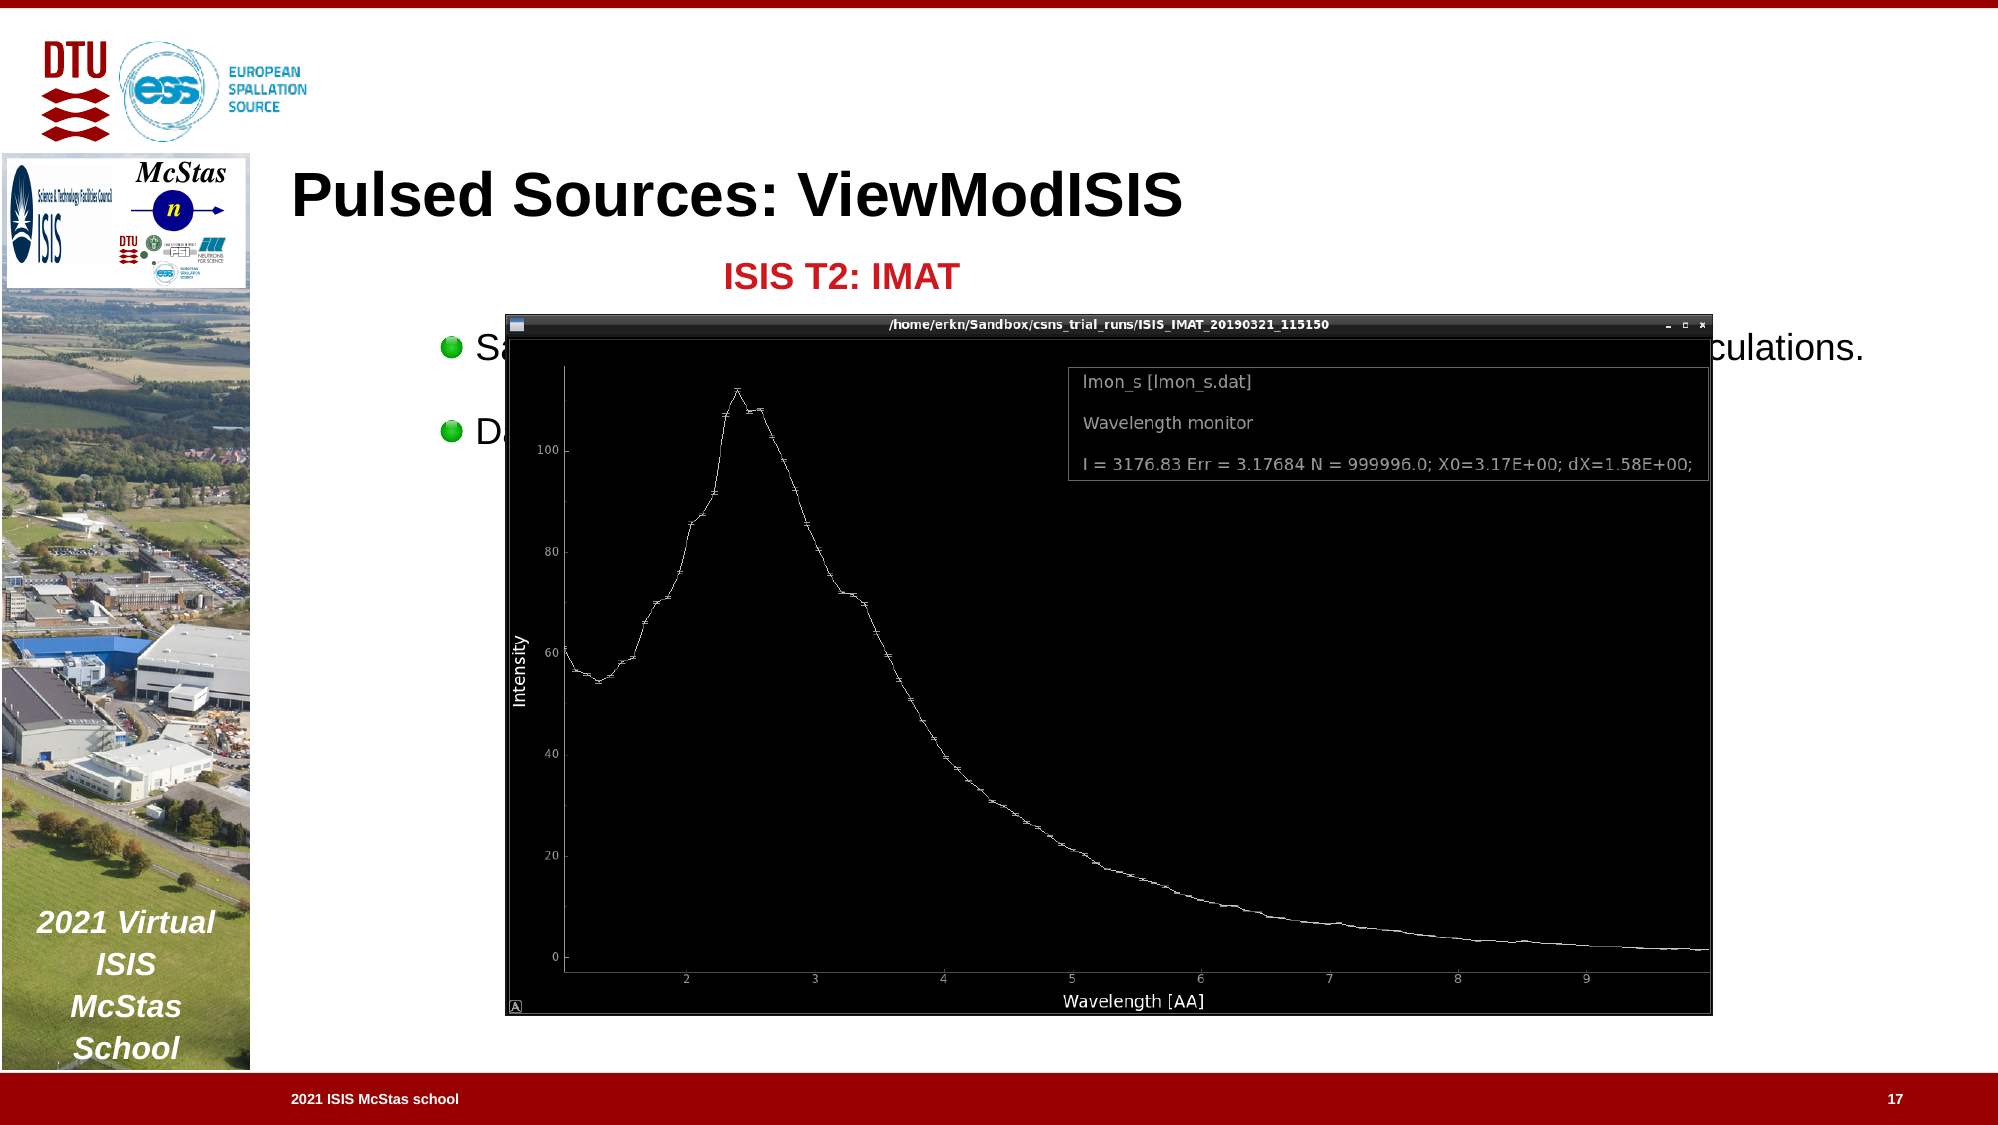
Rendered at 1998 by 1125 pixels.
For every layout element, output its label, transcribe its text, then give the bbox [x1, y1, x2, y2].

text_box Samples directly from tallies coming from e.g. MCNP target+moderator calculations. Data file supplied for each beam port at ISIS. [425, 318, 505, 460]
picture [119, 41, 307, 142]
text_box ISIS T2: IMAT [708, 248, 1146, 305]
picture [2, 153, 250, 1070]
title Pulsed Sources: ViewModISIS [291, 69, 1819, 230]
slide_number <number> [1887, 1088, 1909, 1110]
text_box Samples directly from tallies coming from e.g. MCNP target+moderator calculations. Data file supplied for each beam port at ISIS. [1713, 318, 1881, 460]
picture [505, 314, 1713, 1016]
